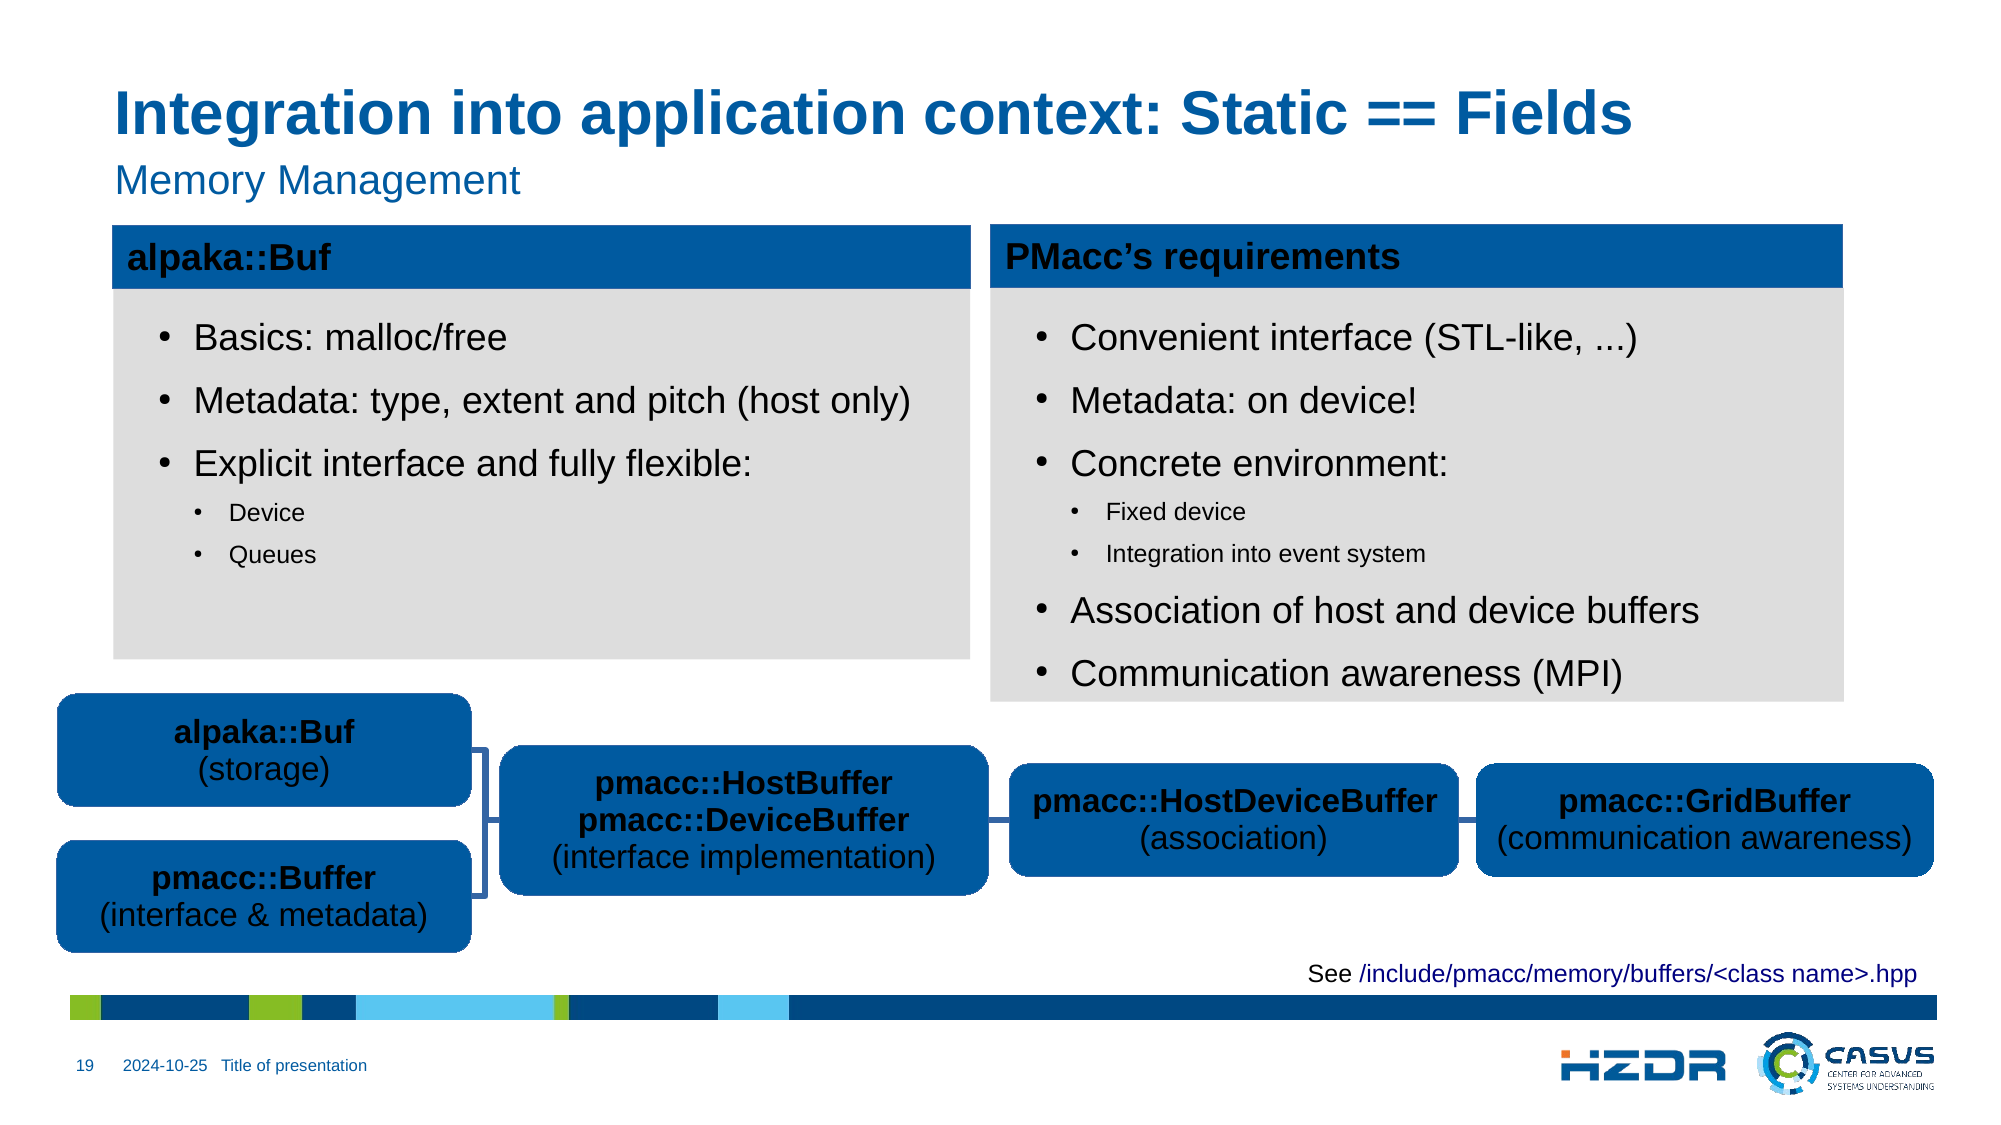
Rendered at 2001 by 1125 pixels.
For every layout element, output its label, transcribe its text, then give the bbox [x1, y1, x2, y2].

text_box pmacc::Buffer (interface & metadata) [56, 840, 472, 953]
text_box alpaka::Buf [112, 225, 971, 289]
text_box alpaka::Buf (storage) [57, 693, 472, 807]
picture [1757, 1032, 1934, 1095]
text_box pmacc::GridBuffer (communication awareness) [1476, 763, 1934, 877]
picture [572, 995, 1937, 1020]
slide_number 2024-10-25 [107, 1034, 208, 1095]
text_box See /include/pmacc/memory/buffers/<class name>.hpp [890, 952, 1934, 1005]
picture [1560, 1049, 1726, 1081]
picture [70, 995, 101, 1020]
picture [104, 995, 569, 1020]
text_box pmacc::HostBuffer pmacc::DeviceBuffer (interface implementation) [499, 745, 989, 896]
text_box pmacc::HostDeviceBuffer (association) [1009, 763, 1459, 877]
text_box Basics: malloc/free Metadata: type, extent and pitch (host only) Explicit interface and fully flexible: Device Queues [113, 289, 971, 660]
text_box Convenient interface (STL-like, ...) Metadata: on device! Concrete environment: Fixed device Integration into event system Association of host and device buffers Communication awareness (MPI) [990, 287, 1844, 659]
text_box Memory Management [114, 152, 1267, 208]
title Integration into application context: Static == Fields [114, 80, 1934, 148]
text_box PMacc’s requirements [990, 224, 1843, 288]
